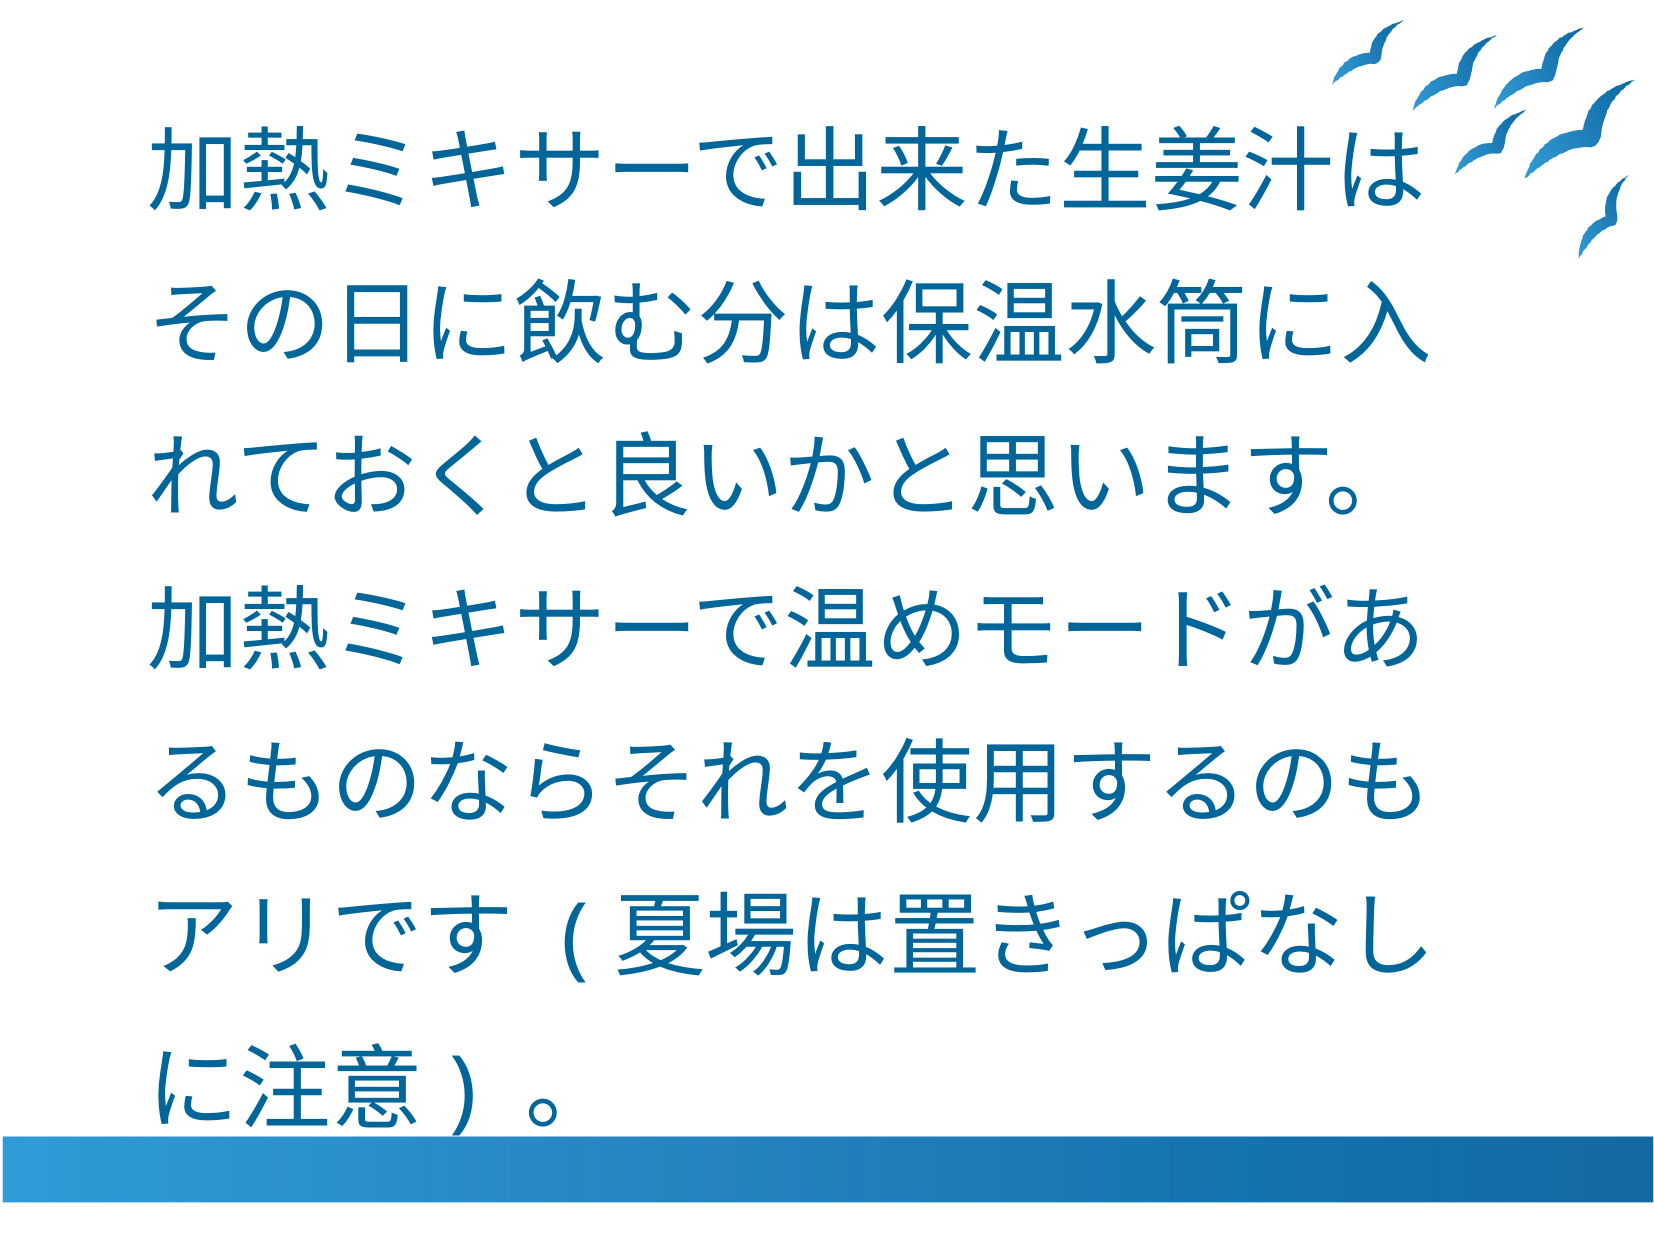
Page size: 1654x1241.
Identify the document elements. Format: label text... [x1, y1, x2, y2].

picture [0, 0, 1654, 1241]
title 加熱ミキサーで出来た生姜汁はその日に飲む分は保温水筒に入れておくと良いかと思います。 加熱ミキサーで温めモードがあるものならそれを使用するのもアリです (夏場は置きっぱなしに注意) 。 [147, 296, 1506, 930]
